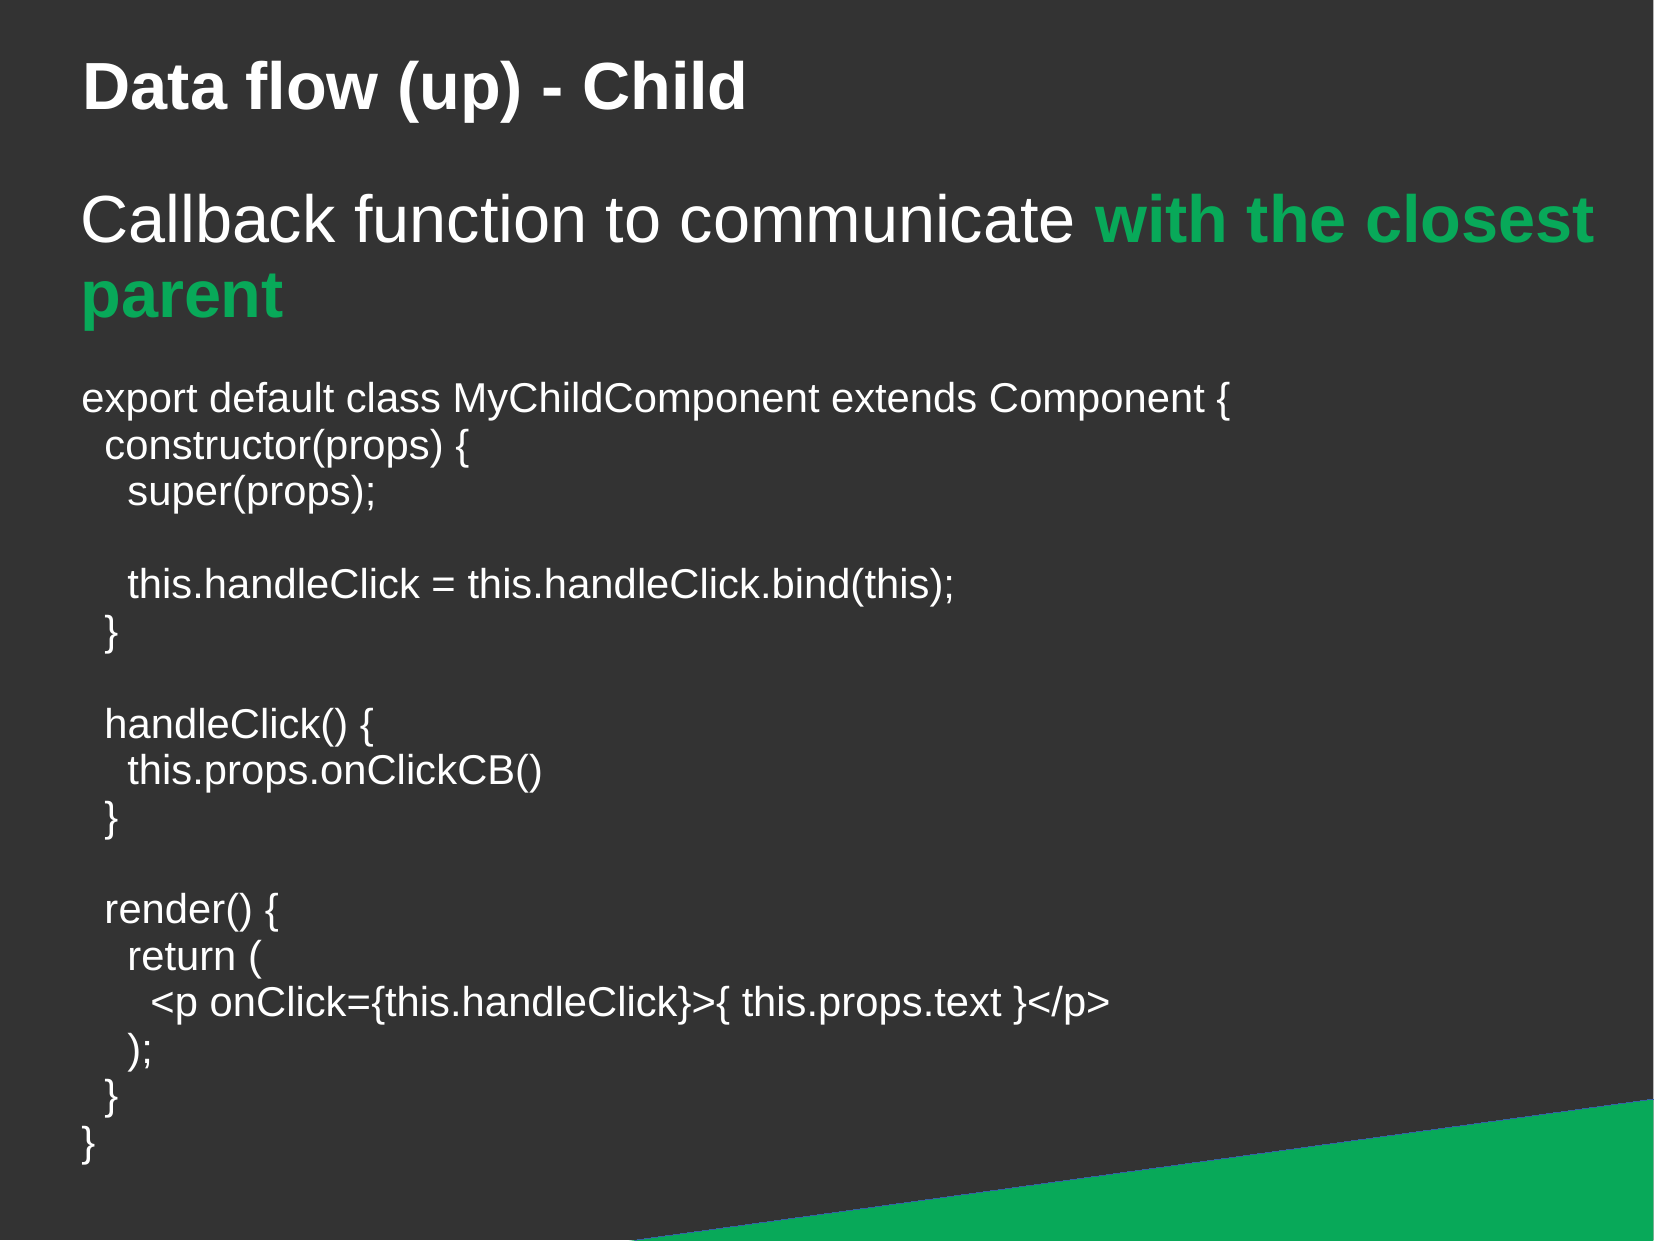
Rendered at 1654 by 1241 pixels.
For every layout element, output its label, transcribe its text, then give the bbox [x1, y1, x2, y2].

title Callback function to communicate with the closest parent [80, 182, 1653, 650]
title export default class MyChildComponent extends Component { constructor(props) { super(props); this.handleClick = this.handleClick.bind(this); } handleClick() { this.props.onClickCB() } render() { return ( <p onClick={this.handleClick}>{ this.props.text }</p> ); } } [81, 375, 1654, 1241]
title Data flow (up) - Child [82, 49, 1111, 125]
